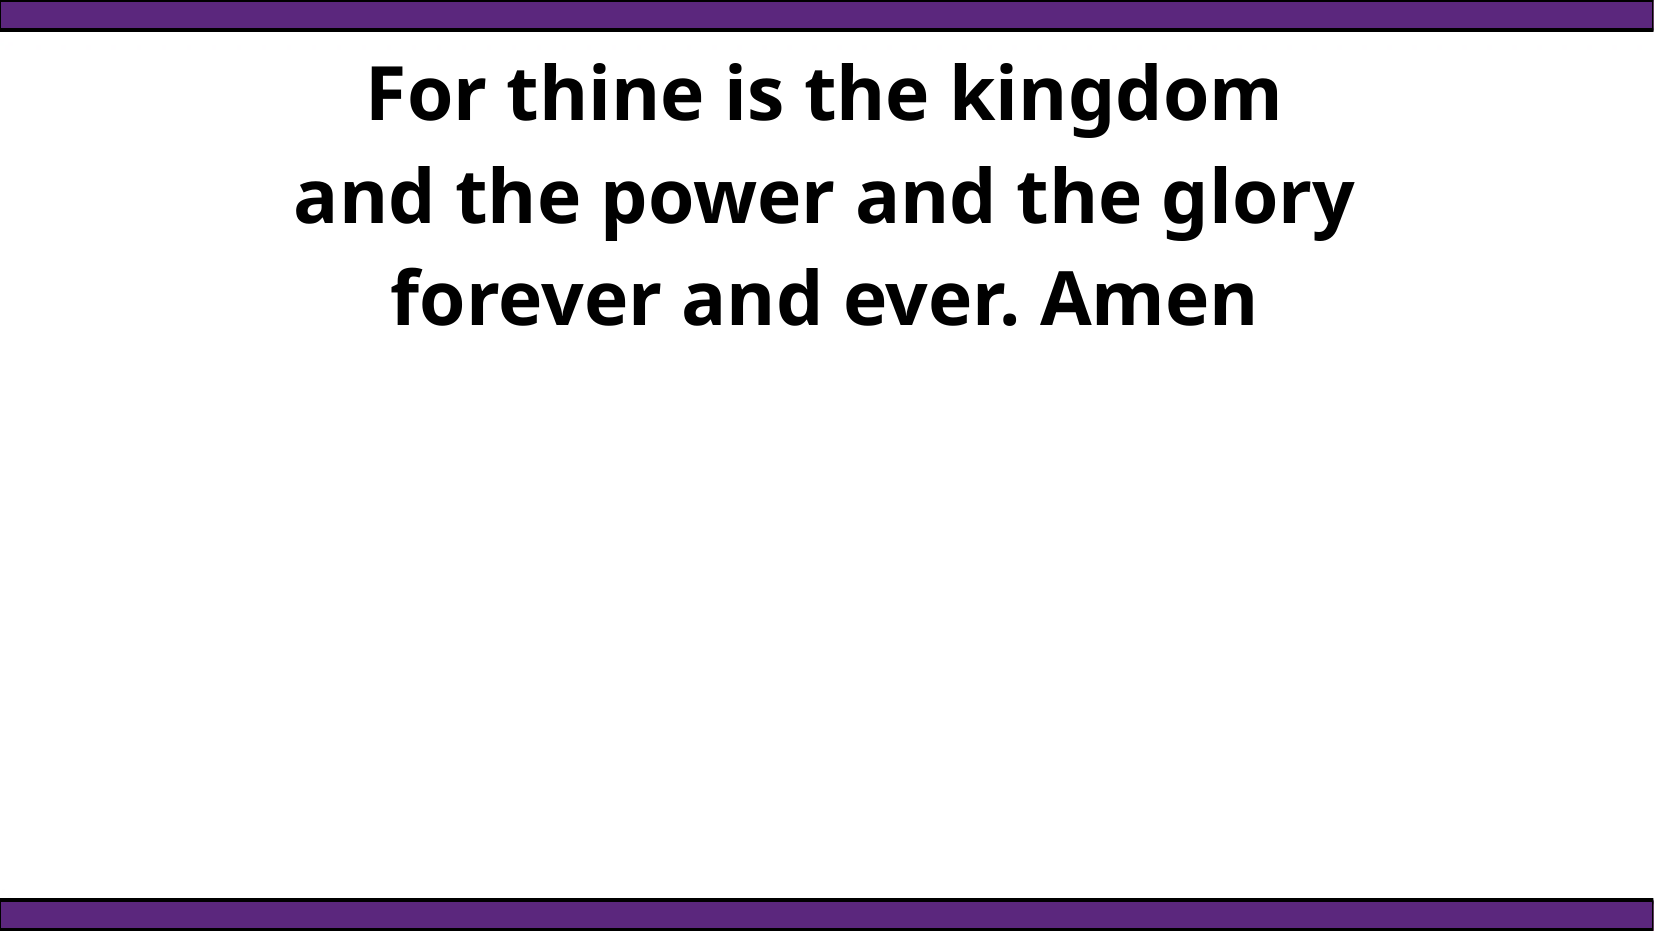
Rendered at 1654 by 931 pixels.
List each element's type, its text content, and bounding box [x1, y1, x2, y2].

text_box [0, 0, 1654, 31]
picture [0, 31, 1654, 900]
text_box [0, 900, 1654, 931]
text_box For thine is the kingdom and the power and the glory forever and ever. Amen [60, 33, 1591, 348]
